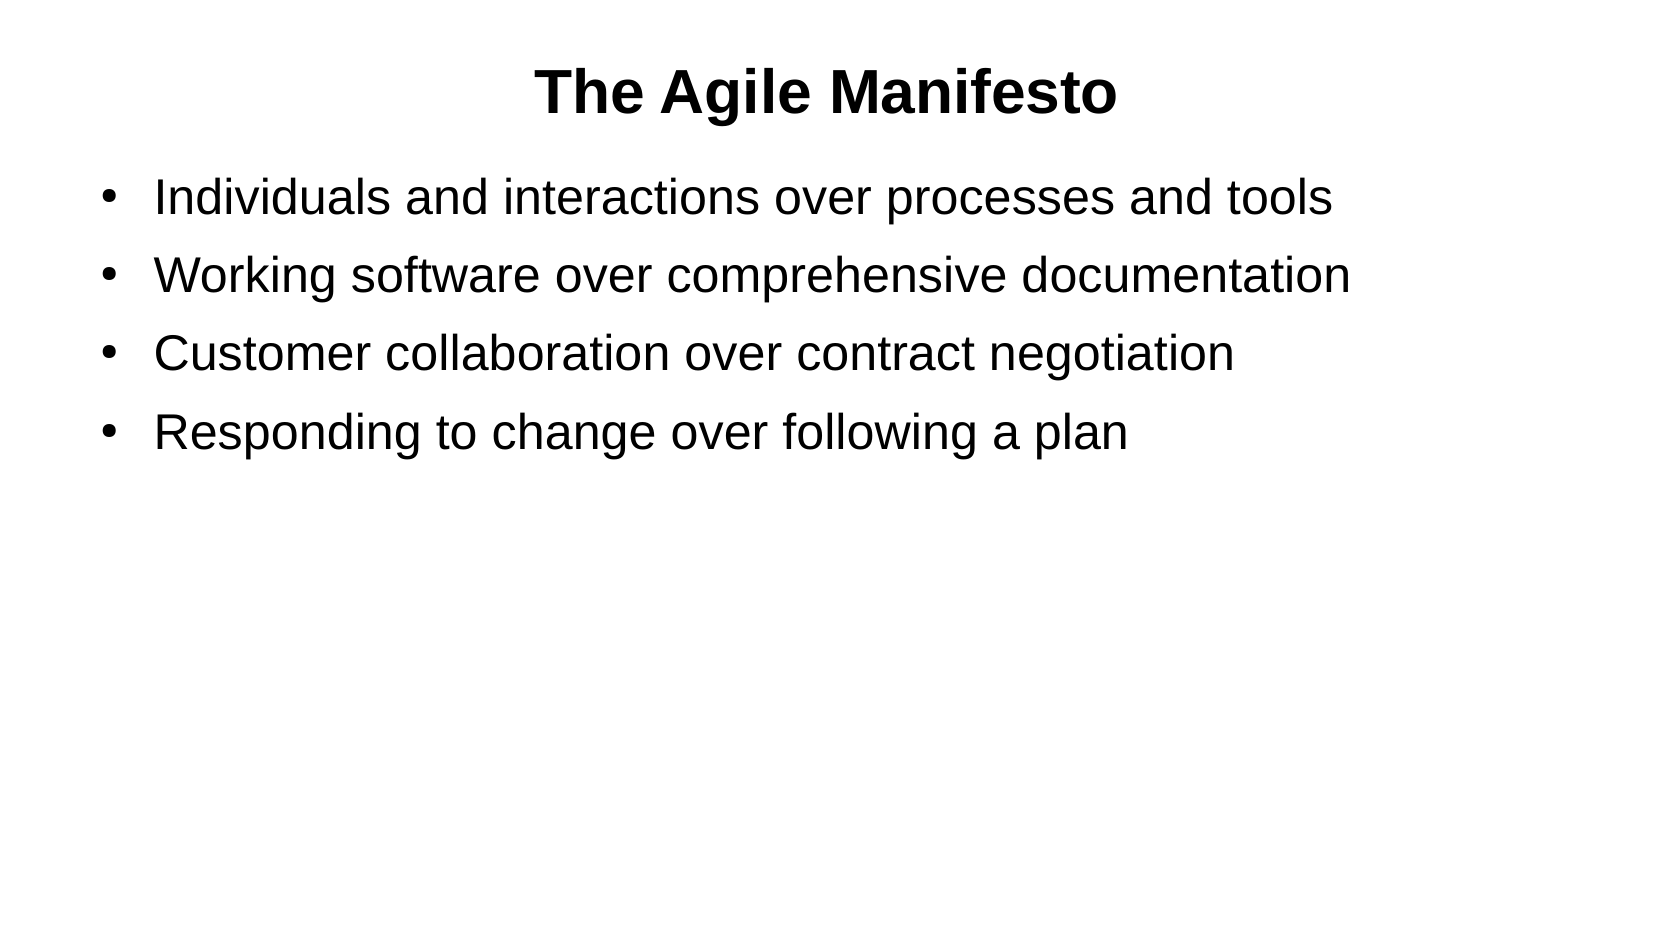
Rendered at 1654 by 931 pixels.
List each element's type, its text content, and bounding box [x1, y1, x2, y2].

list Individuals and interactions over processes and tools Working software over comprehensive documentation Customer collaboration over contract negotiation Responding to change over following a plan [82, 168, 1538, 889]
title The Agile Manifesto [82, 37, 1571, 147]
